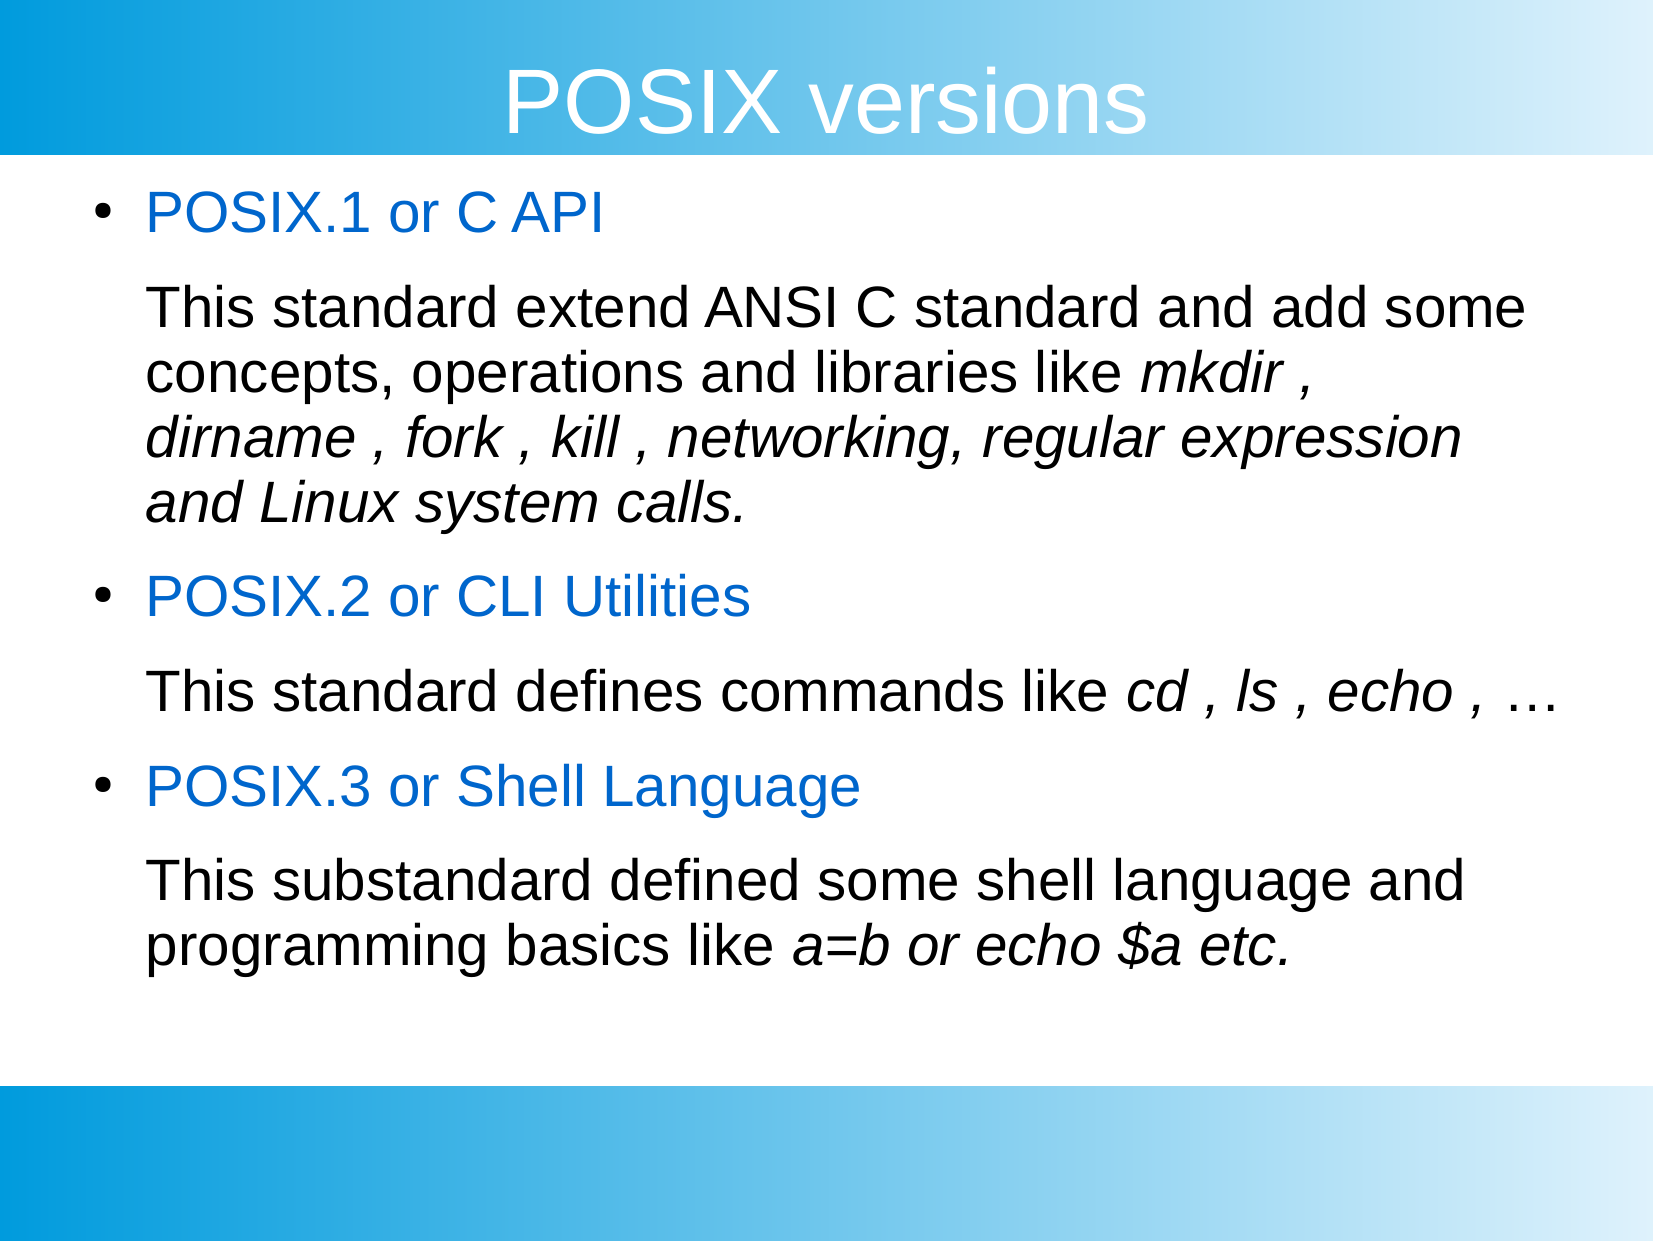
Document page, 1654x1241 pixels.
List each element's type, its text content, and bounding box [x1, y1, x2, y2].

list POSIX.1 or C API This standard extend ANSI C standard and add some concepts, operations and libraries like mkdir , dirname , fork , kill , networking, regular expression and Linux system calls. POSIX.2 or CLI Utilities This standard defines commands like cd , ls , echo , … POSIX.3 or Shell Language This substandard defined some shell language and programming basics like a=b or echo $a etc. [75, 180, 1564, 1066]
title POSIX versions [82, 49, 1571, 155]
